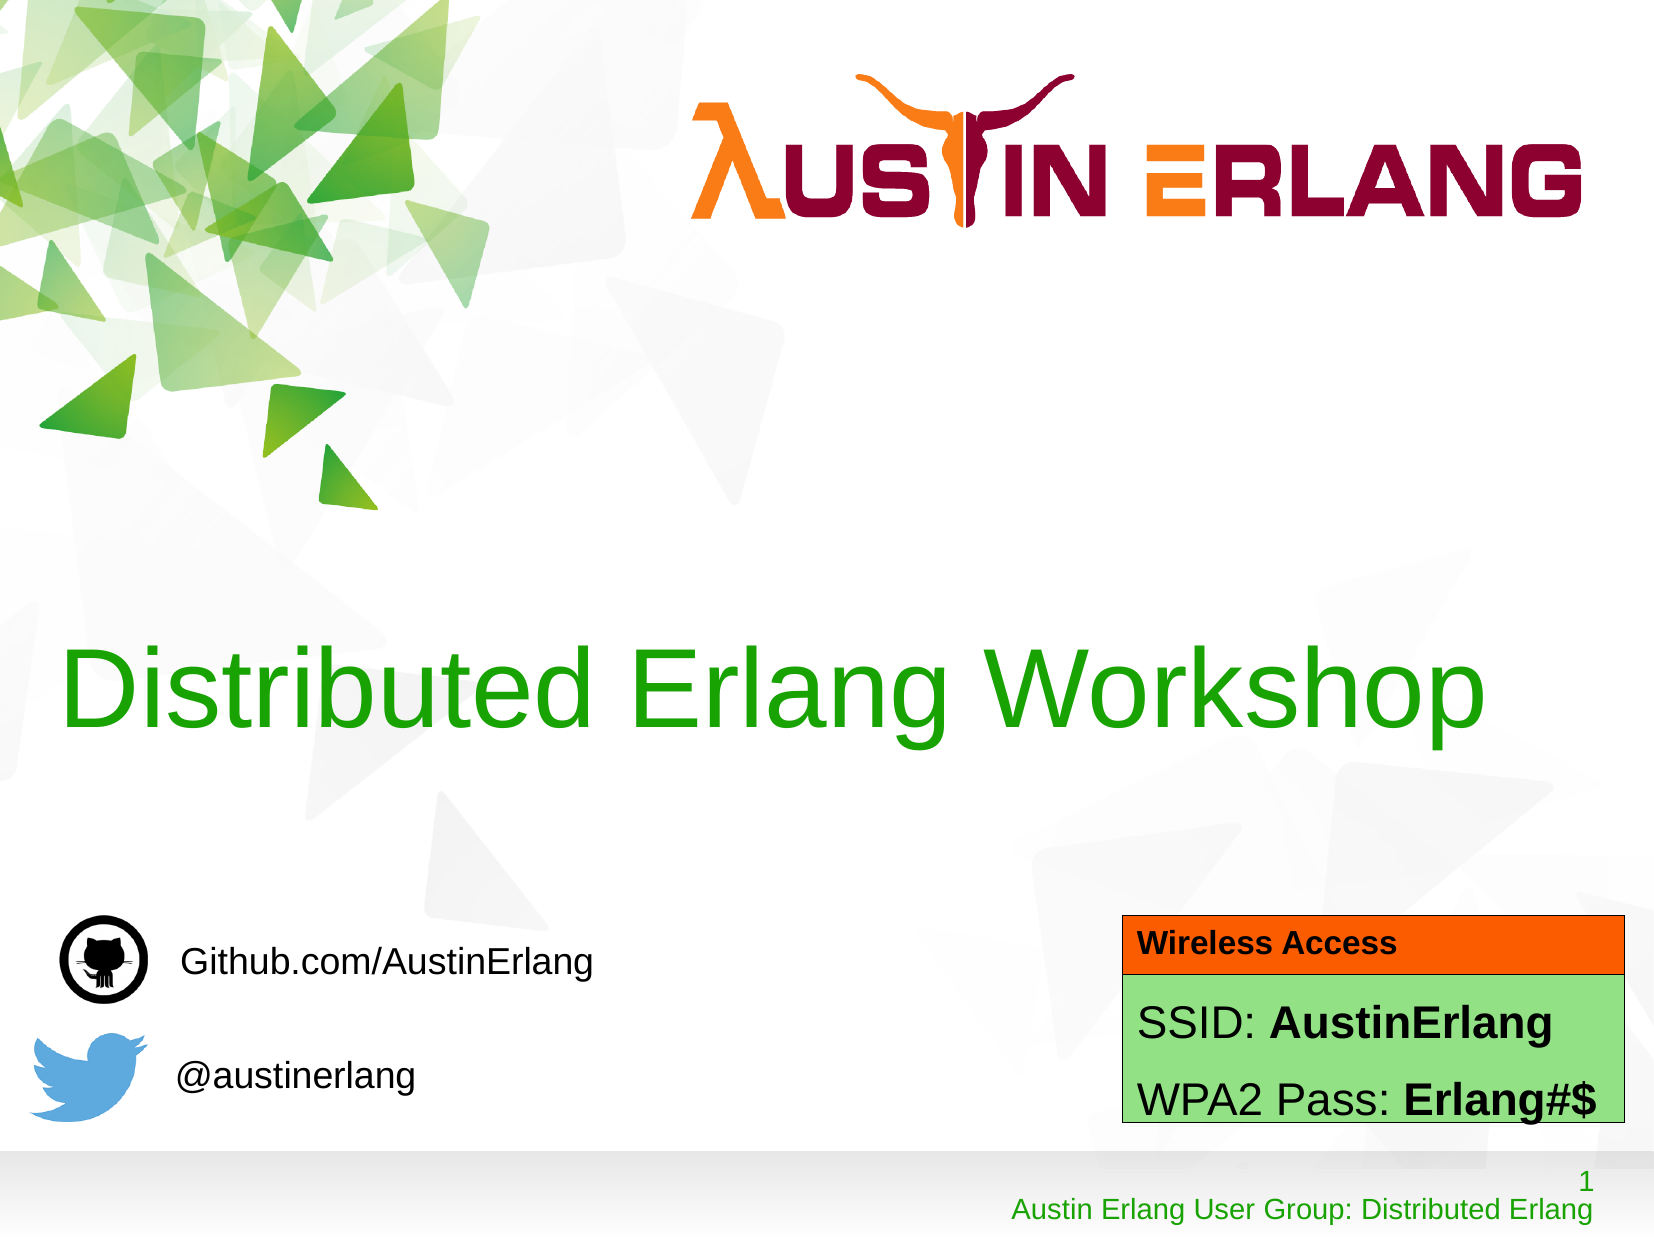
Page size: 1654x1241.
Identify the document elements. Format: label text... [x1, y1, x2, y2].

title Distributed Erlang Workshop [59, 625, 1595, 827]
picture [0, 0, 1595, 1004]
text_box @austinerlang [159, 1047, 432, 1105]
text_box [1122, 915, 1625, 974]
text_box Github.com/AustinErlang [165, 933, 609, 990]
text_box Wireless Access [1122, 917, 1413, 970]
picture [29, 1033, 148, 1123]
picture [915, 548, 1654, 1169]
text_box SSID: AustinErlang WPA2 Pass: Erlang#$ [1122, 974, 1625, 1123]
